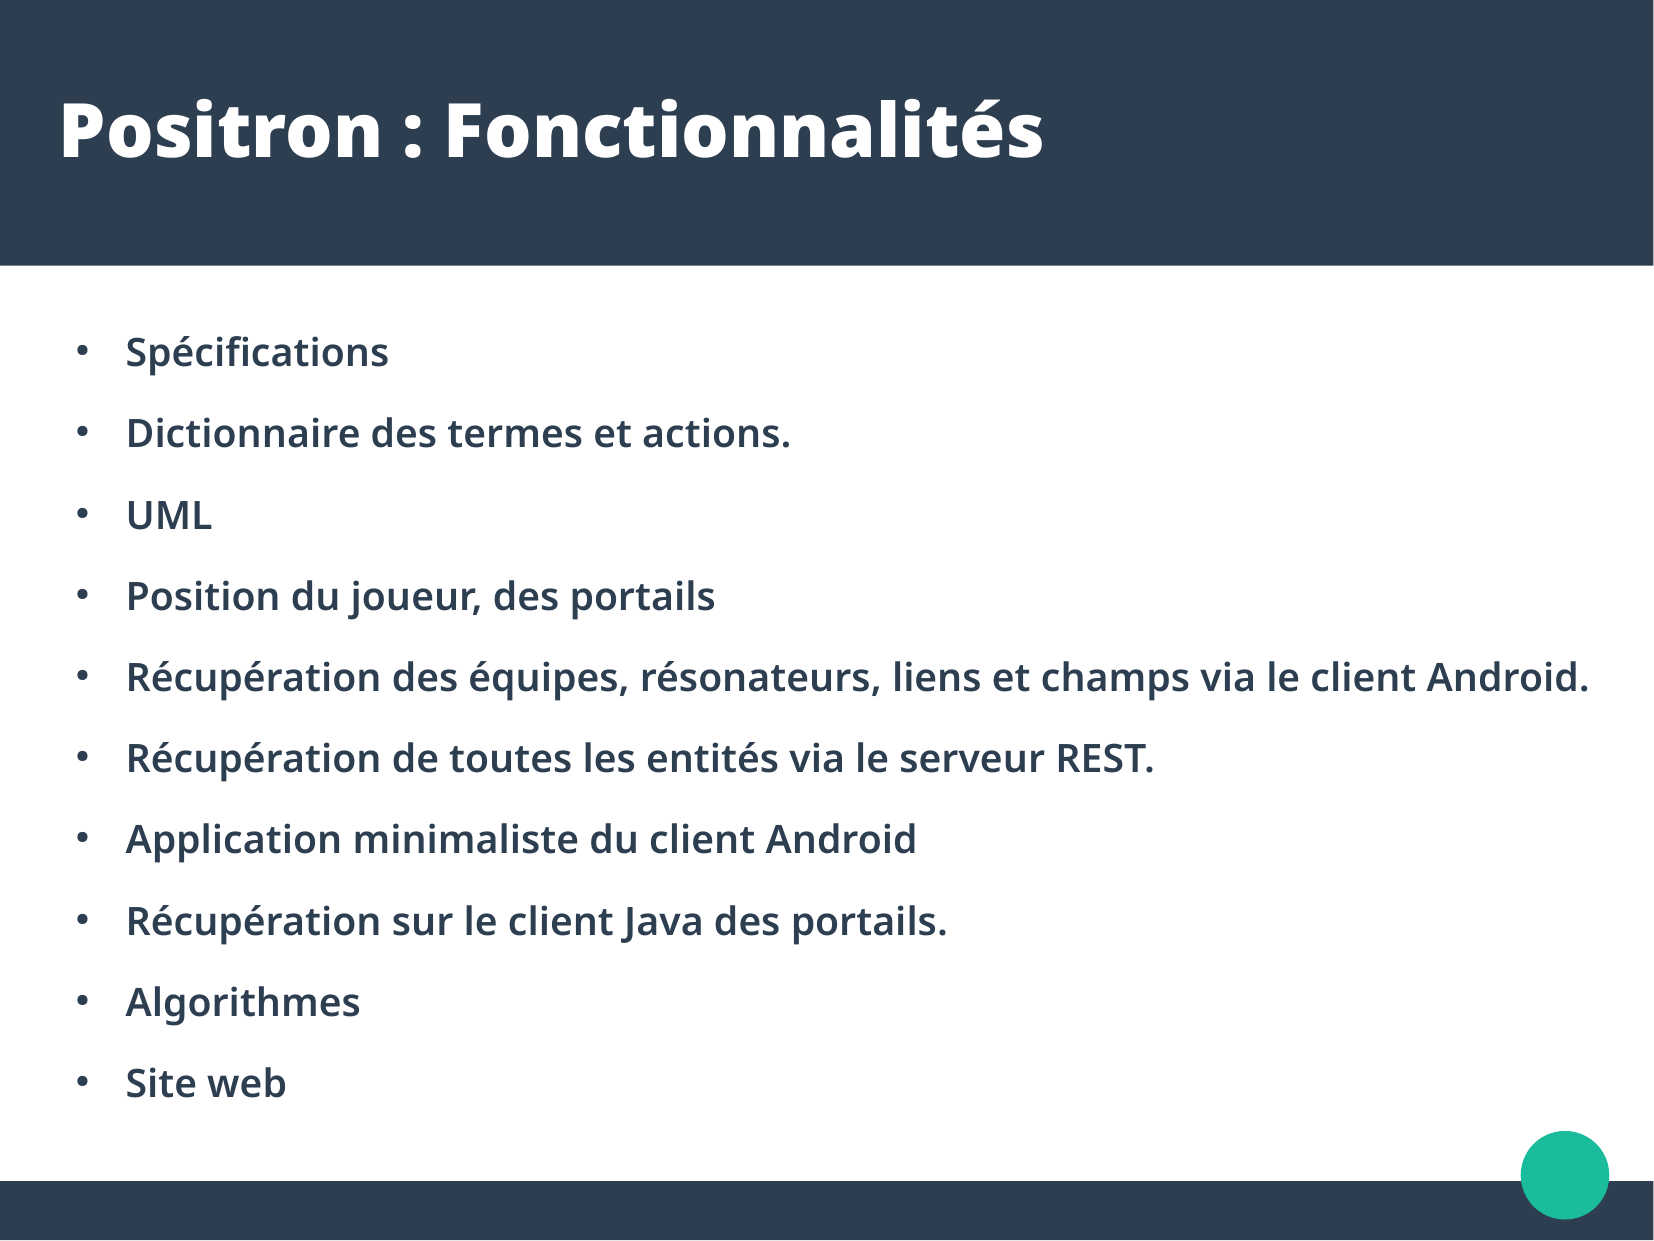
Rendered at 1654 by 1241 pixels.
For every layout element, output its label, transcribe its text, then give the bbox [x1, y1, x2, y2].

title Positron : Fonctionnalités [59, 49, 1595, 207]
list Spécifications Dictionnaire des termes et actions. UML Position du joueur, des portails Récupération des équipes, résonateurs, liens et champs via le client Android. Récupération de toutes les entités via le serveur REST. Application minimaliste du client Android Récupération sur le client Java des portails. Algorithmes Site web [59, 324, 1595, 1152]
